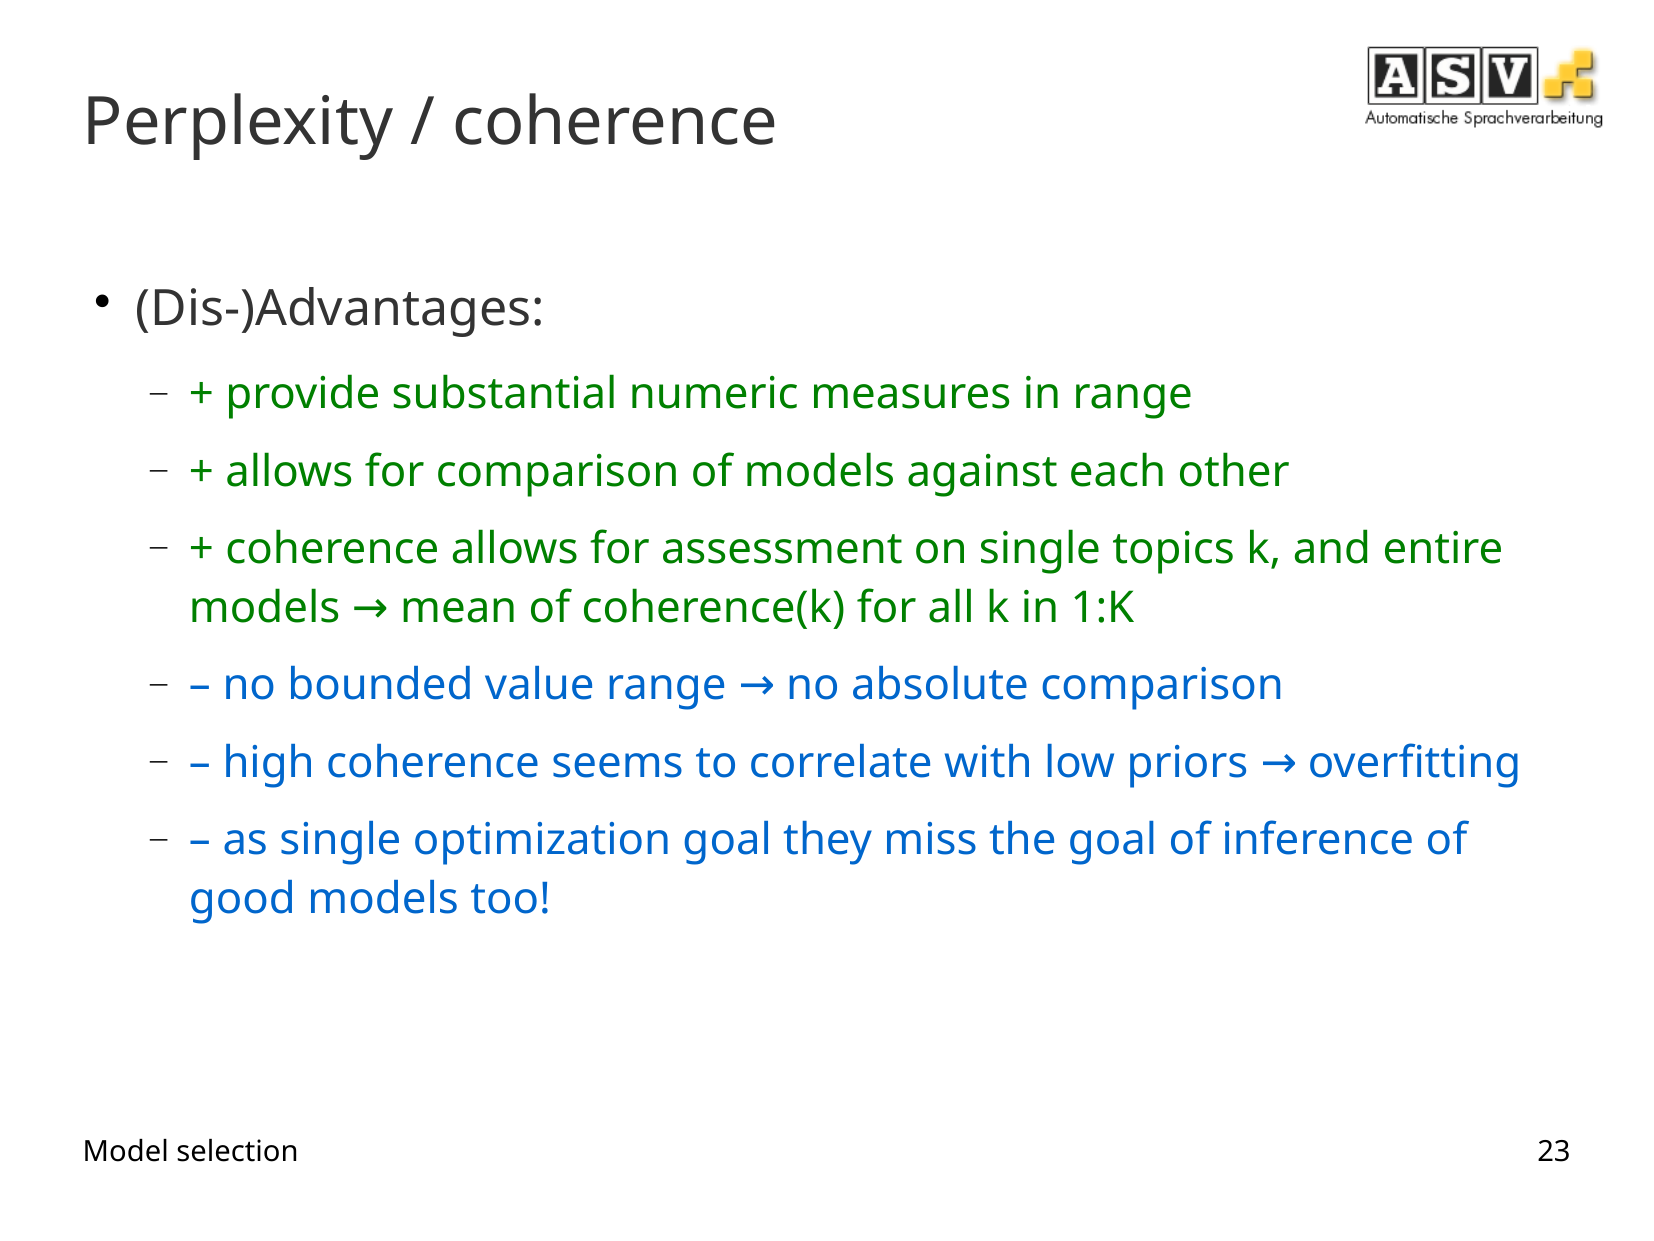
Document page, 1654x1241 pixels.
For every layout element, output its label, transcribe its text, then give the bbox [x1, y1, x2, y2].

list (Dis-)Advantages: + provide substantial numeric measures in range + allows for comparison of models against each other + coherence allows for assessment on single topics k, and entire models → mean of coherence(k) for all k in 1:K – no bounded value range → no absolute comparison – high coherence seems to correlate with low priors → overfitting – as single optimization goal they miss the goal of inference of good models too! [82, 271, 1538, 991]
title Perplexity / coherence [82, 49, 1347, 189]
picture [1364, 43, 1605, 129]
